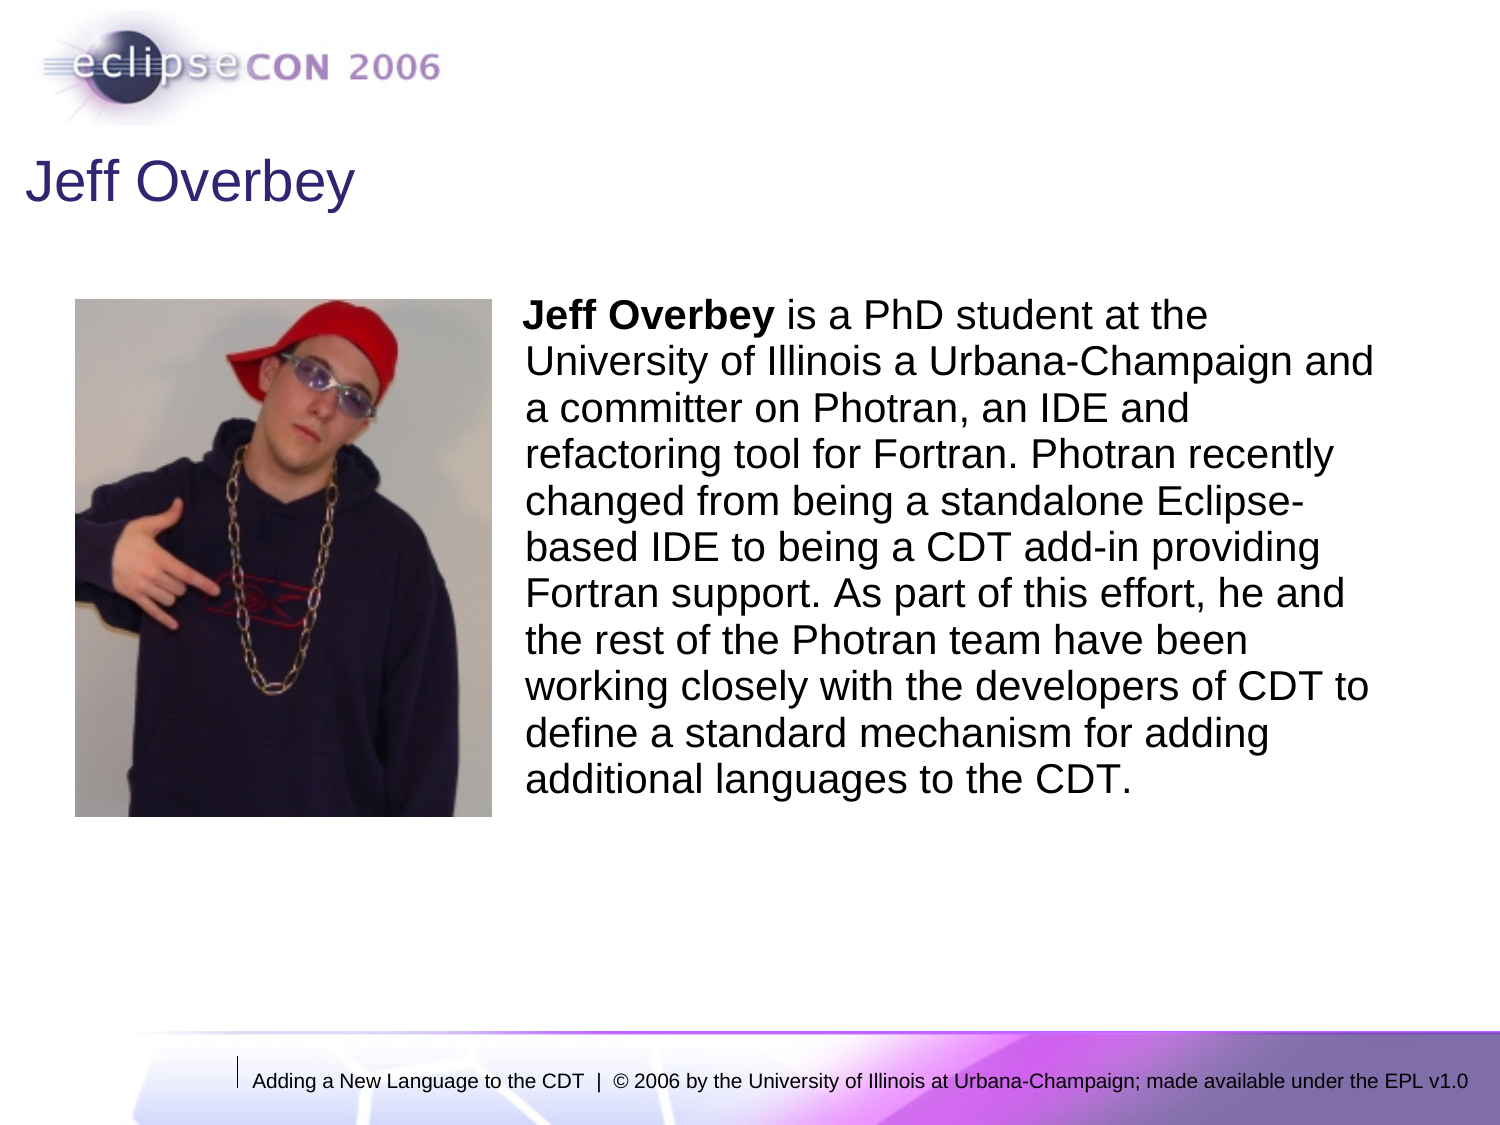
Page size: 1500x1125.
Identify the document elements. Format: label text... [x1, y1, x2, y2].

title Jeff Overbey [25, 142, 1378, 225]
picture [0, 1031, 1500, 1125]
picture [75, 299, 492, 817]
picture [31, 10, 1040, 126]
list Jeff Overbey is a PhD student at the University of Illinois a Urbana-Champaign and a committer on Photran, an IDE and refactoring tool for Fortran. Photran recently changed from being a standalone Eclipse-based IDE to being a CDT add-in providing Fortran support. As part of this effort, he and the rest of the Photran team have been working closely with the developers of CDT to define a standard mechanism for adding additional languages to the CDT. [487, 291, 1378, 932]
